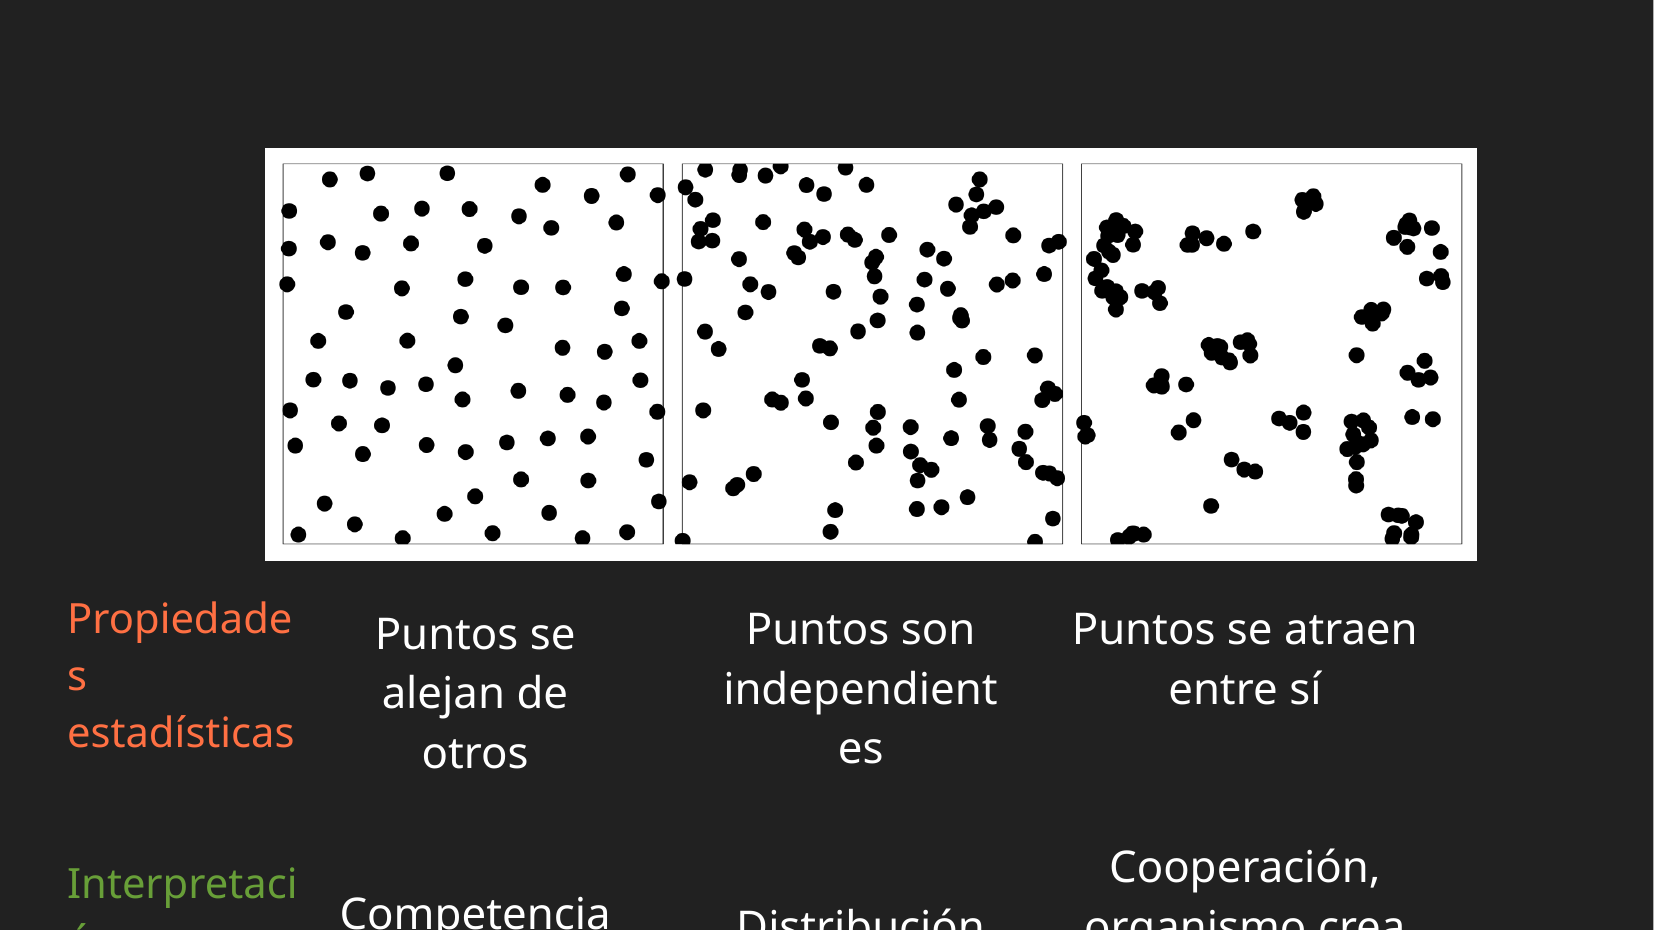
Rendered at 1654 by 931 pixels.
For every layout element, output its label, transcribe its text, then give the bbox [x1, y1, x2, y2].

text_box Puntos son independientes Distribución aleatoria [708, 590, 1034, 868]
picture [265, 148, 1477, 562]
text_box Puntos se alejan de otros Competencia [325, 594, 650, 817]
text_box Puntos se atraen entre sí Cooperación, organismo crea condiciones propicias para sí mismo [1057, 590, 1518, 931]
text_box Propiedades estadísticas Interpretación ecológica (ejemplo) [52, 581, 325, 916]
